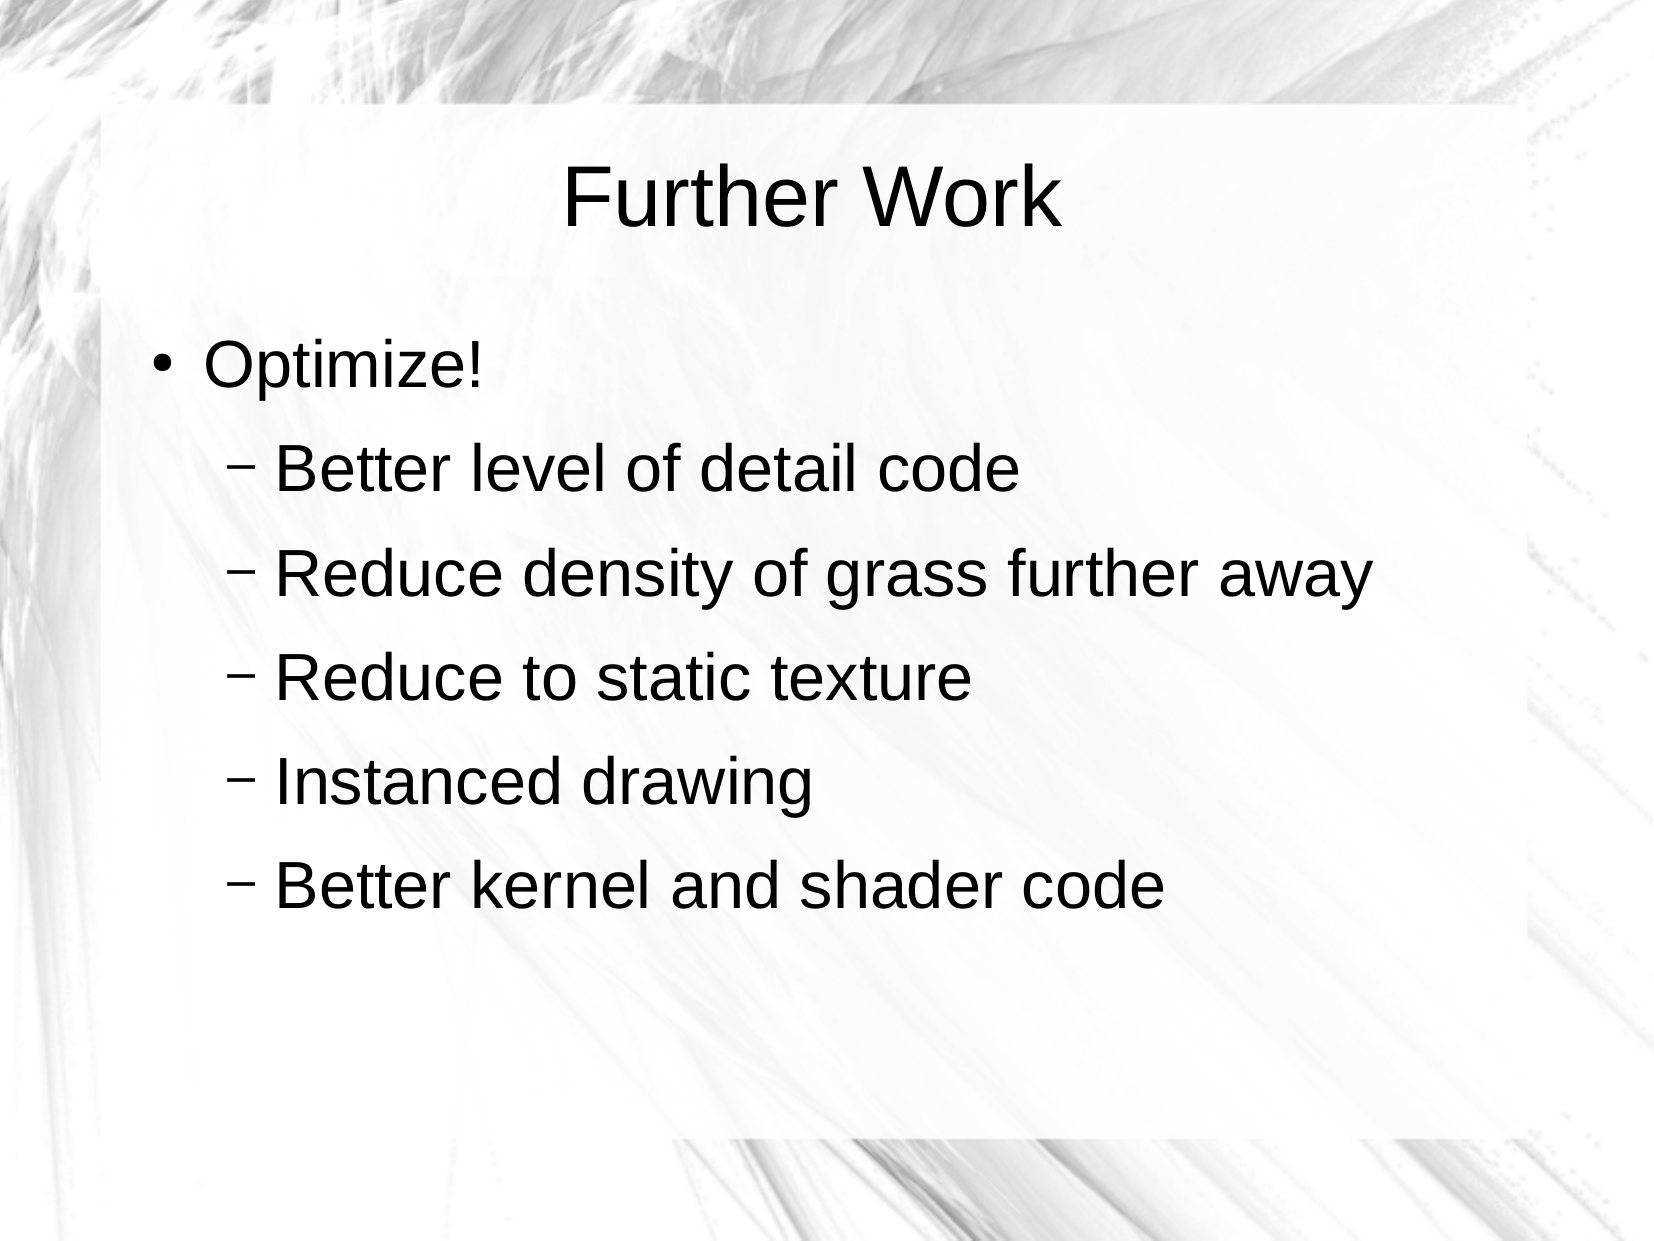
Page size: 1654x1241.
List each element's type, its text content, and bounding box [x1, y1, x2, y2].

title Further Work [118, 112, 1506, 281]
picture [0, 0, 1654, 1241]
list Optimize! Better level of detail code Reduce density of grass further away Reduce to static texture Instanced drawing Better kernel and shader code [118, 319, 1571, 1040]
